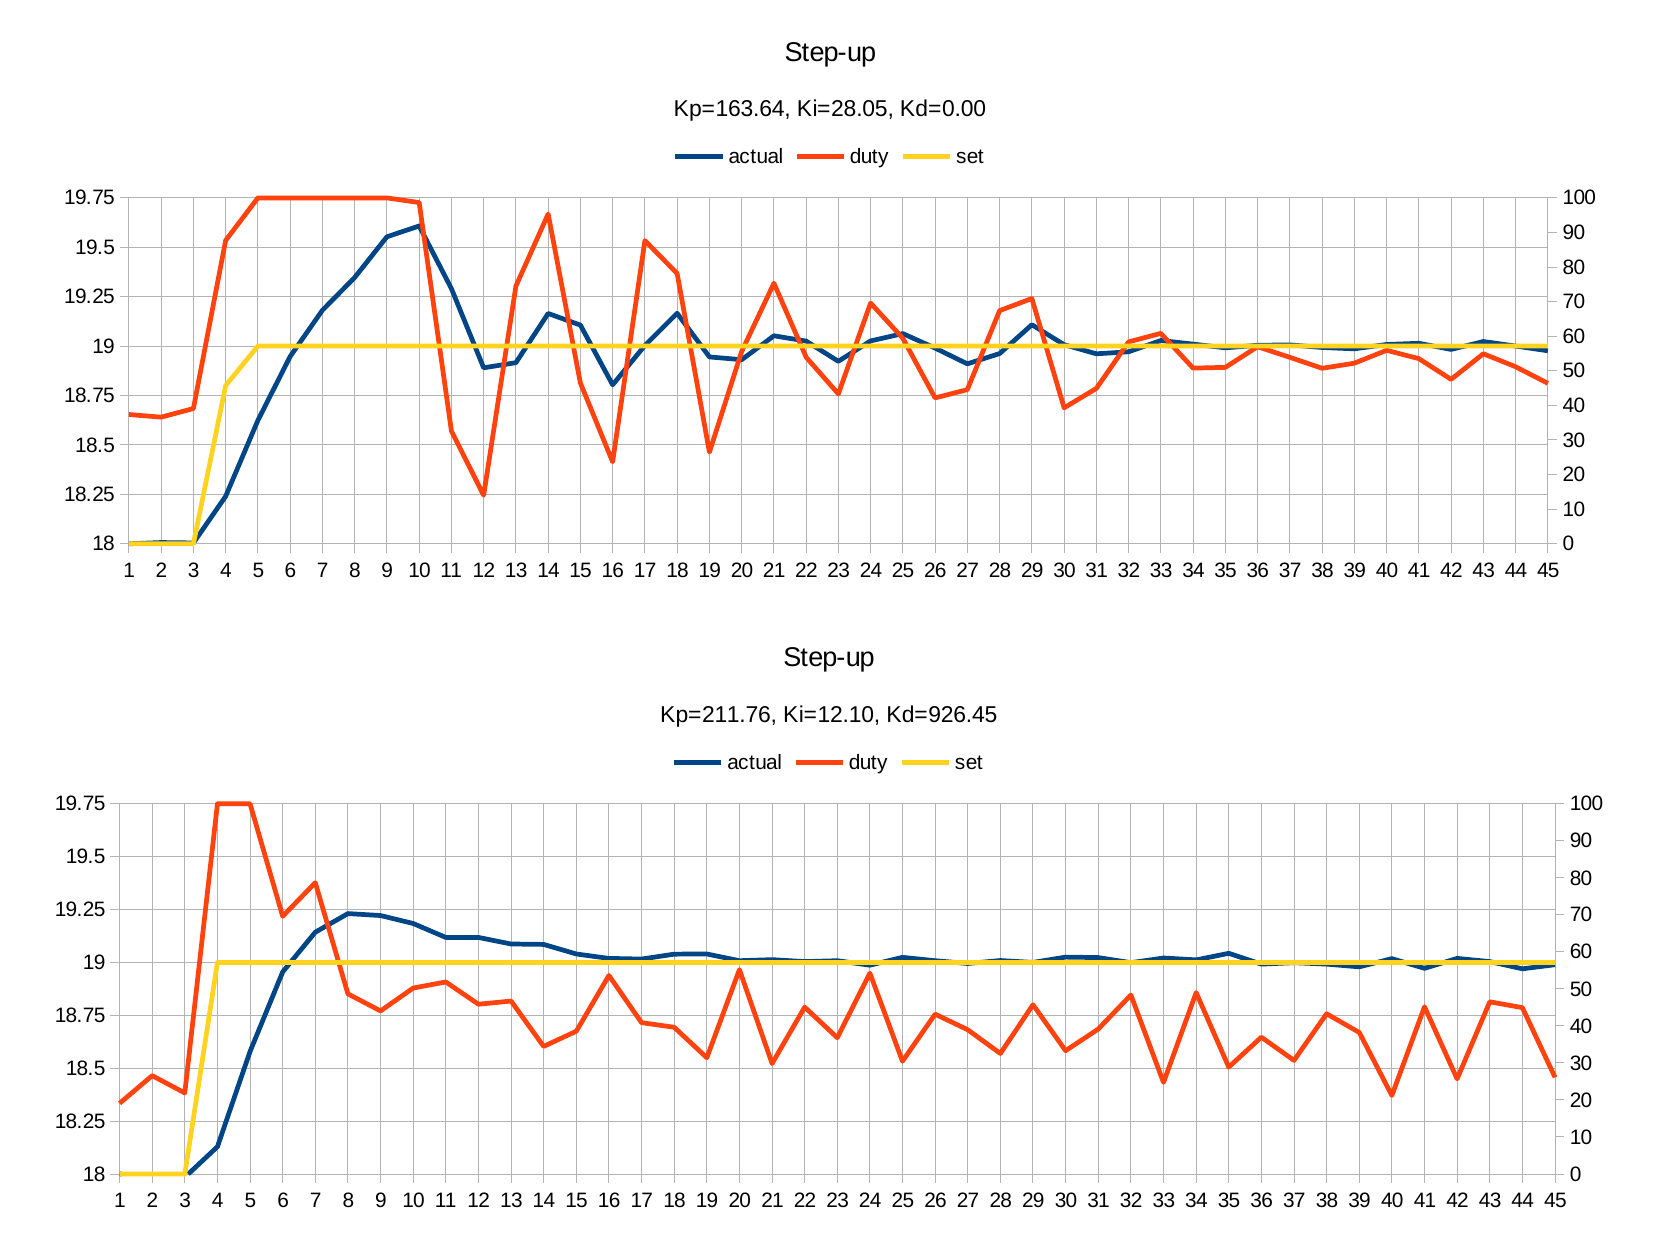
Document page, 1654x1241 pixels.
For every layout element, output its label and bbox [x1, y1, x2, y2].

chart [32, 10, 1628, 594]
chart [22, 615, 1636, 1225]
